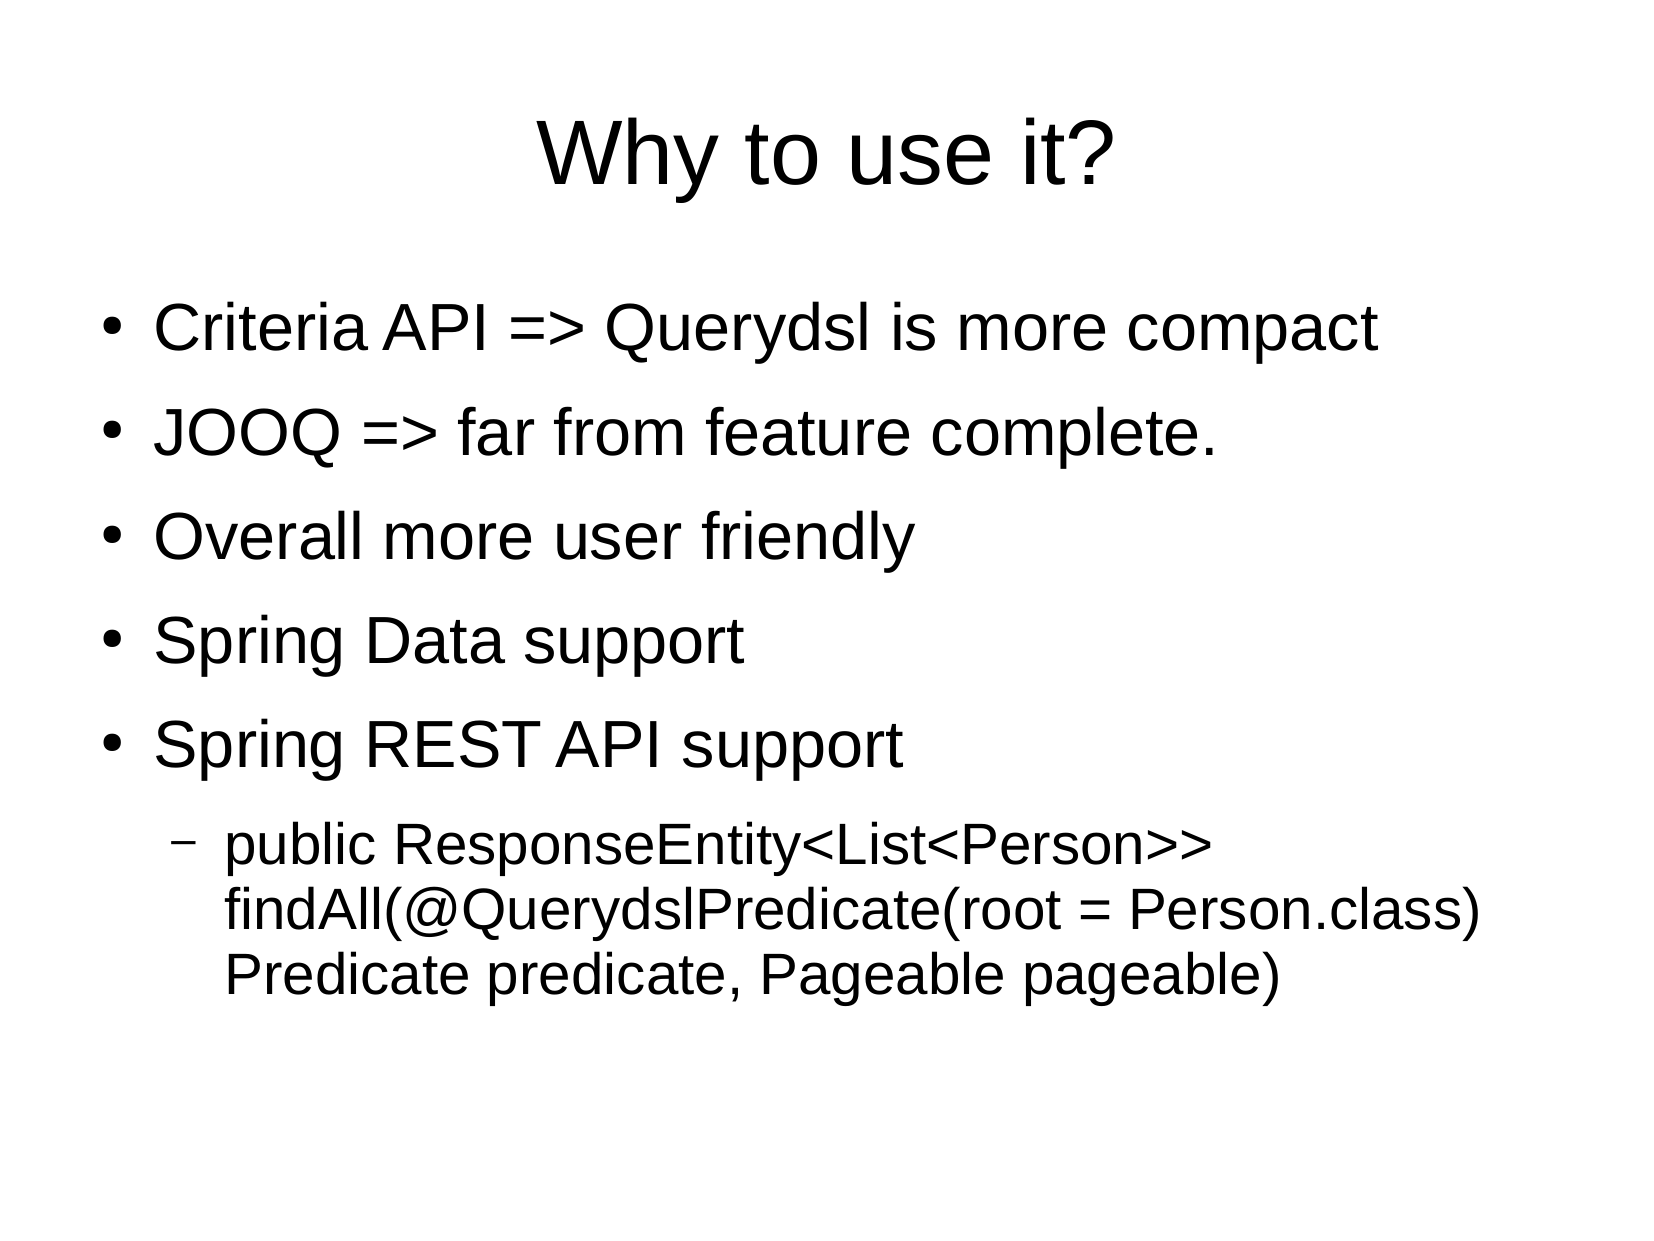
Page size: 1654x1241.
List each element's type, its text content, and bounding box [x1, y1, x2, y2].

title Why to use it? [82, 49, 1571, 257]
list Criteria API => Querydsl is more compact JOOQ => far from feature complete. Overall more user friendly Spring Data support Spring REST API support public ResponseEntity<List<Person>> findAll(@QuerydslPredicate(root = Person.class) Predicate predicate, Pageable pageable) [82, 290, 1571, 1109]
